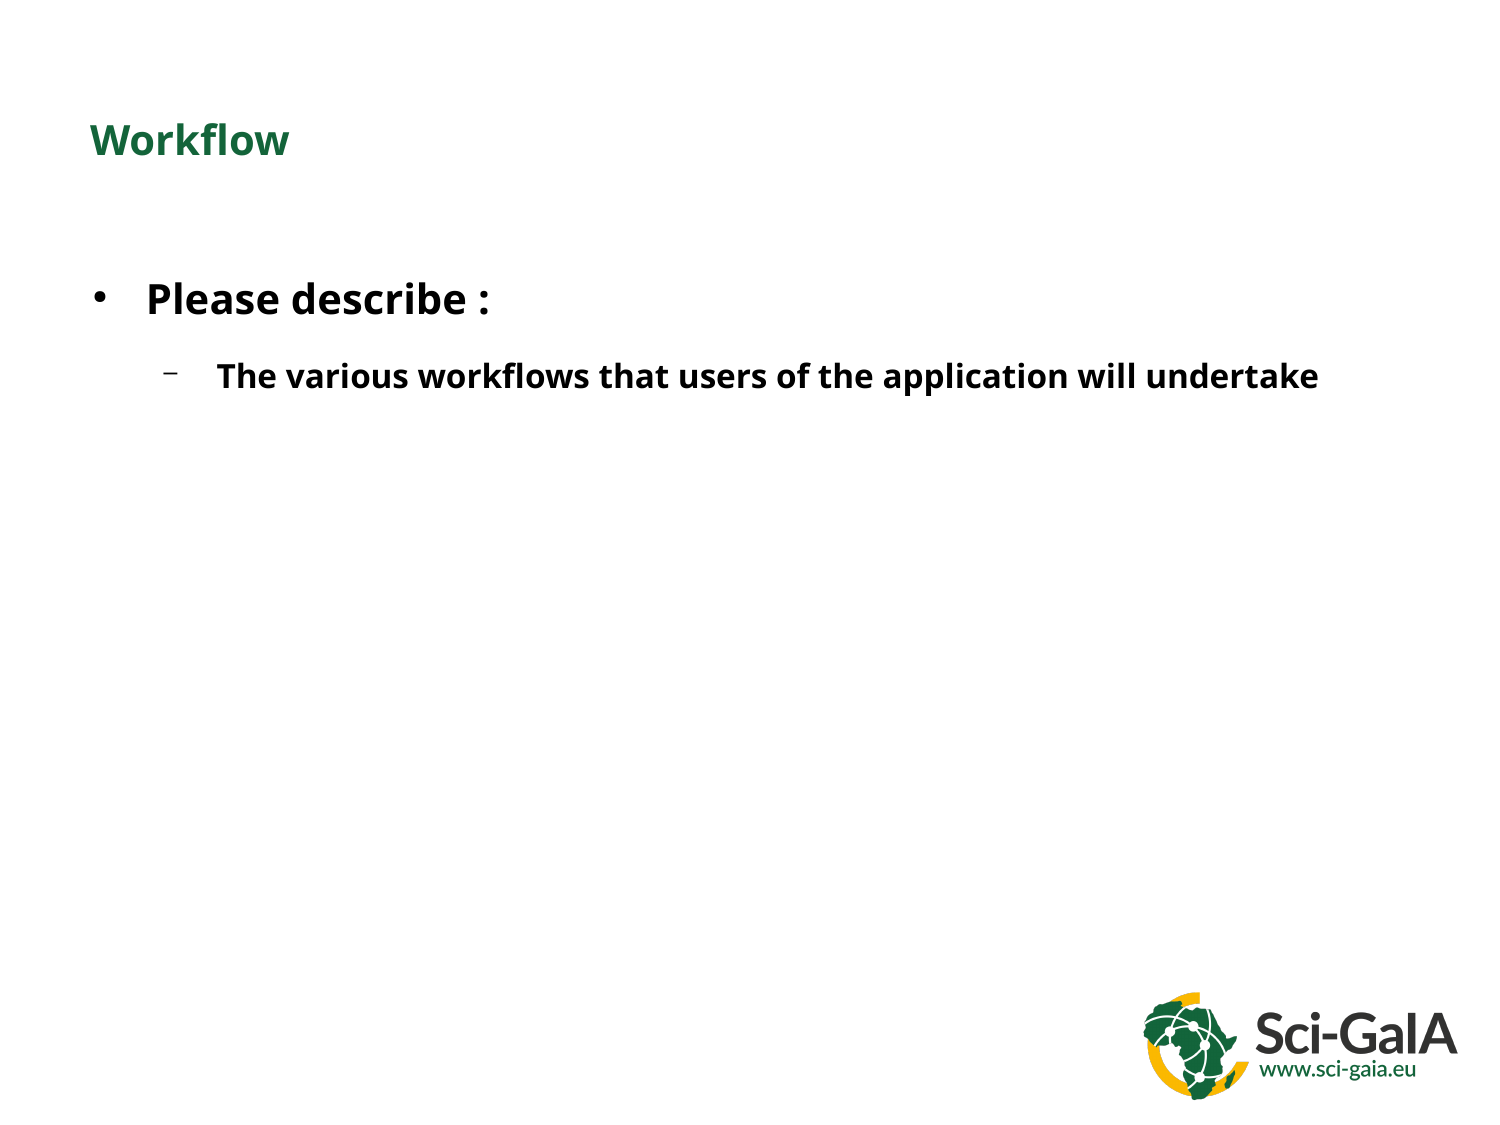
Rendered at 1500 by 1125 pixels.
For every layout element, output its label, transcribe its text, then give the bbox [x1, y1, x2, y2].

list Please describe : The various workflows that users of the application will undertake [75, 263, 1425, 916]
title Workflow [75, 44, 1425, 233]
picture [1137, 985, 1466, 1106]
